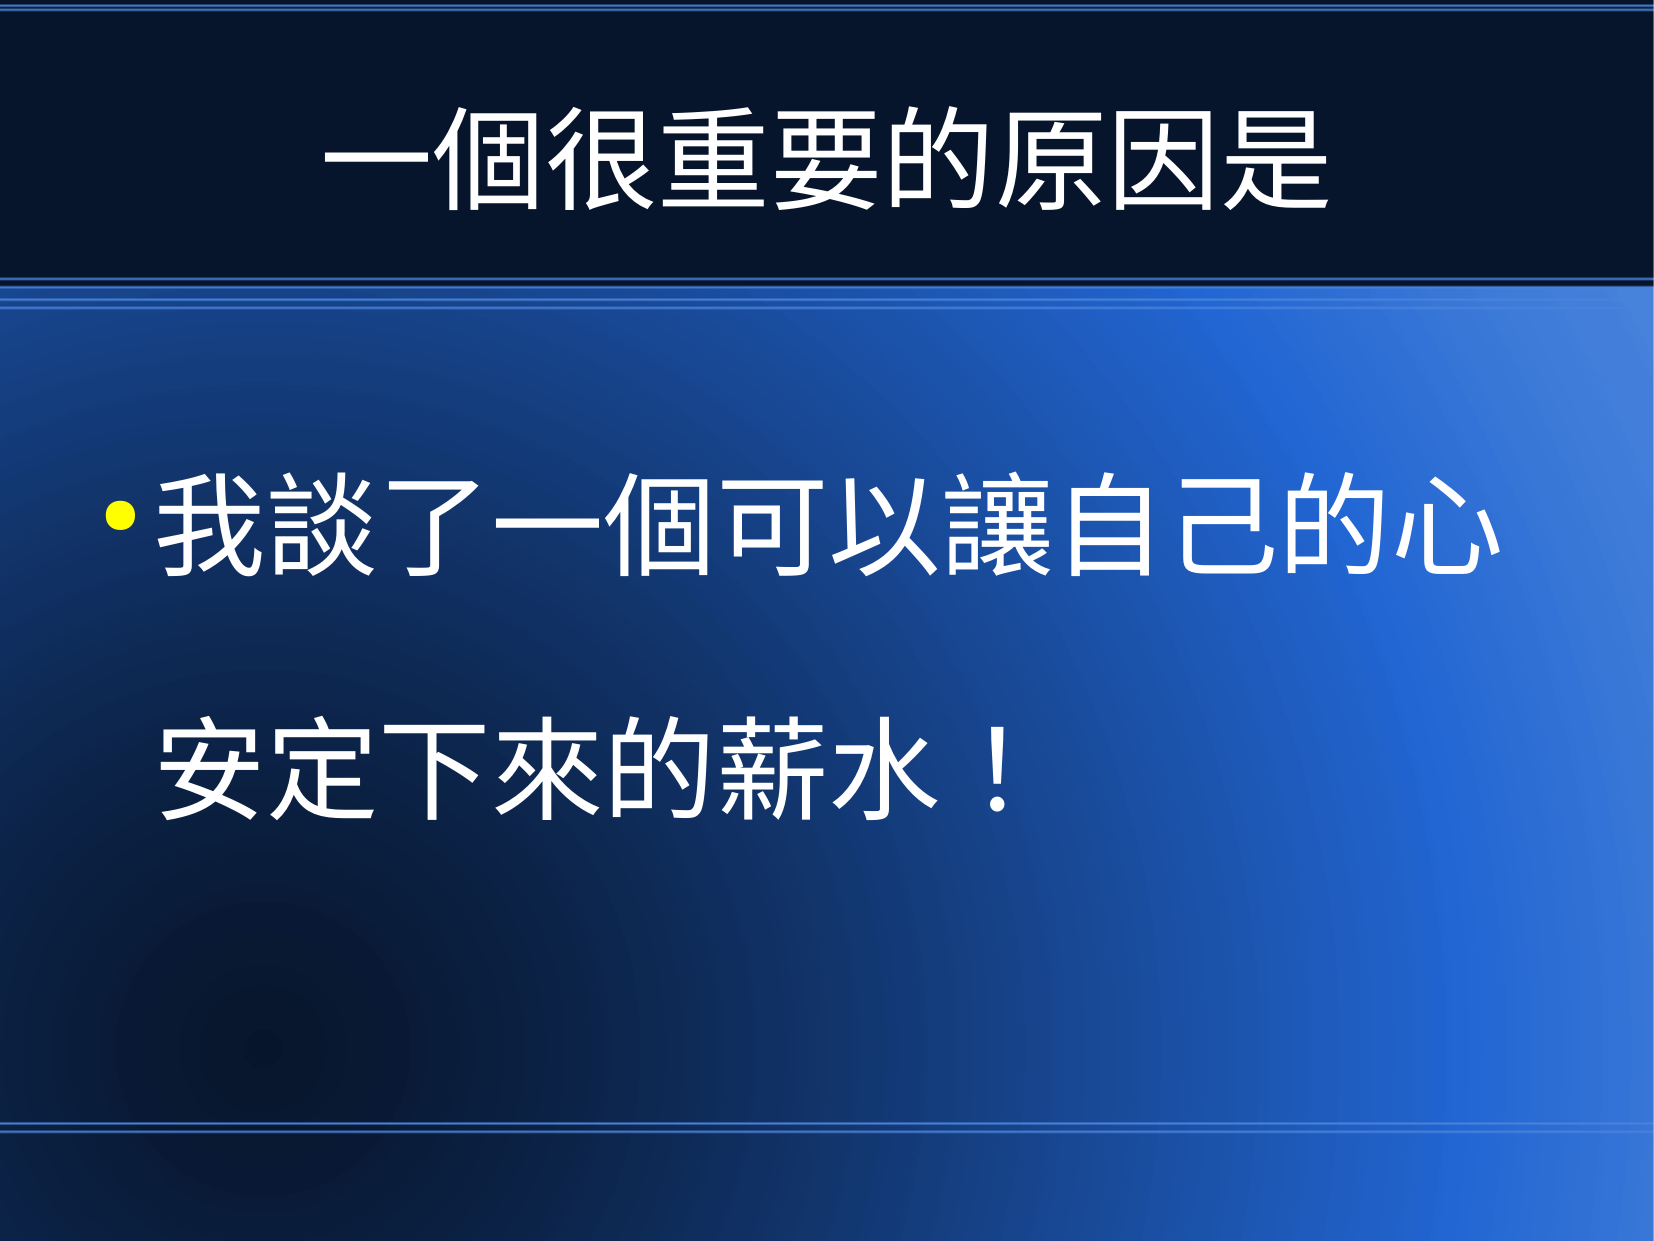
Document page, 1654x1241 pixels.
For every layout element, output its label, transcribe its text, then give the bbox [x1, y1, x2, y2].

title 一個很重要的原因是 [82, 49, 1571, 257]
picture [0, 0, 1654, 1241]
list 我談了一個可以讓自己的心安定下來的薪水！ [82, 355, 1571, 1241]
